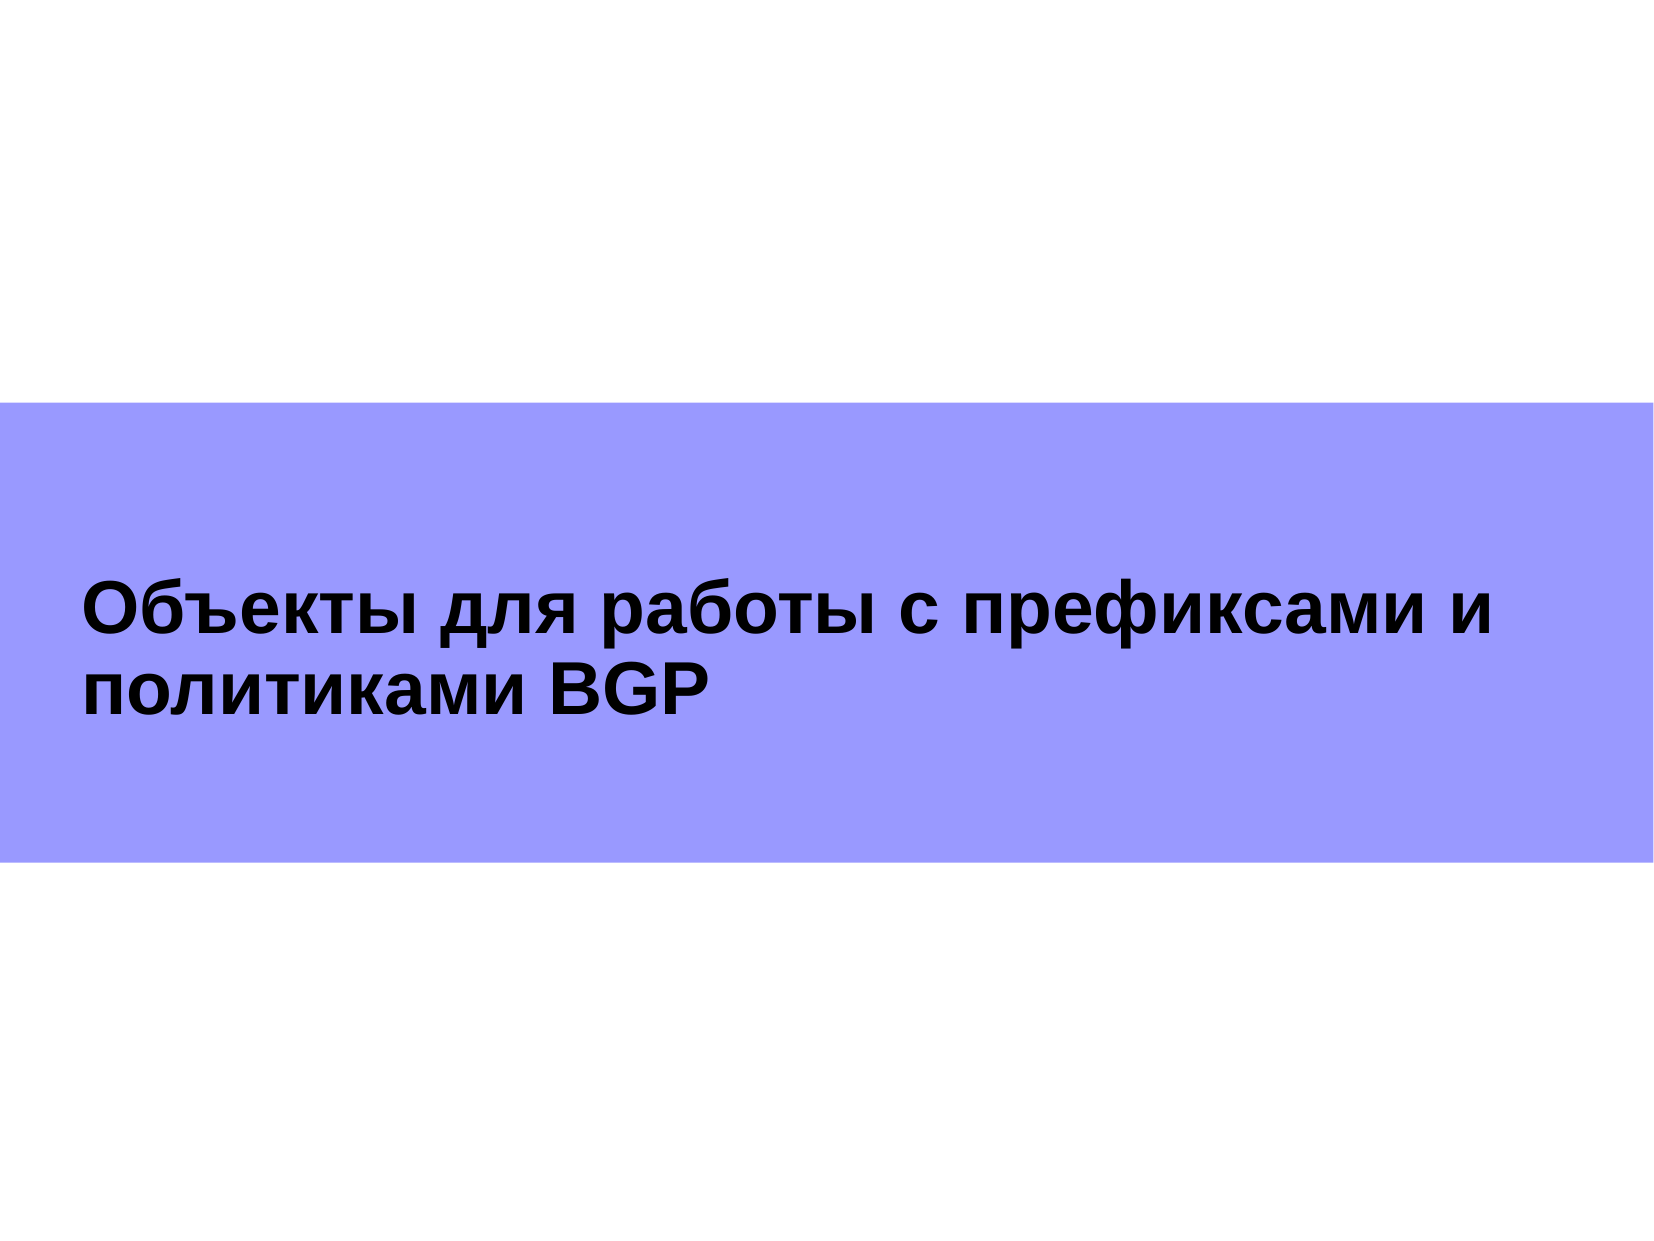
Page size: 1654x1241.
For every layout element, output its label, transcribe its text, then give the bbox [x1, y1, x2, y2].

text_box Объекты для работы с префиксами и политиками BGP [67, 562, 1530, 772]
